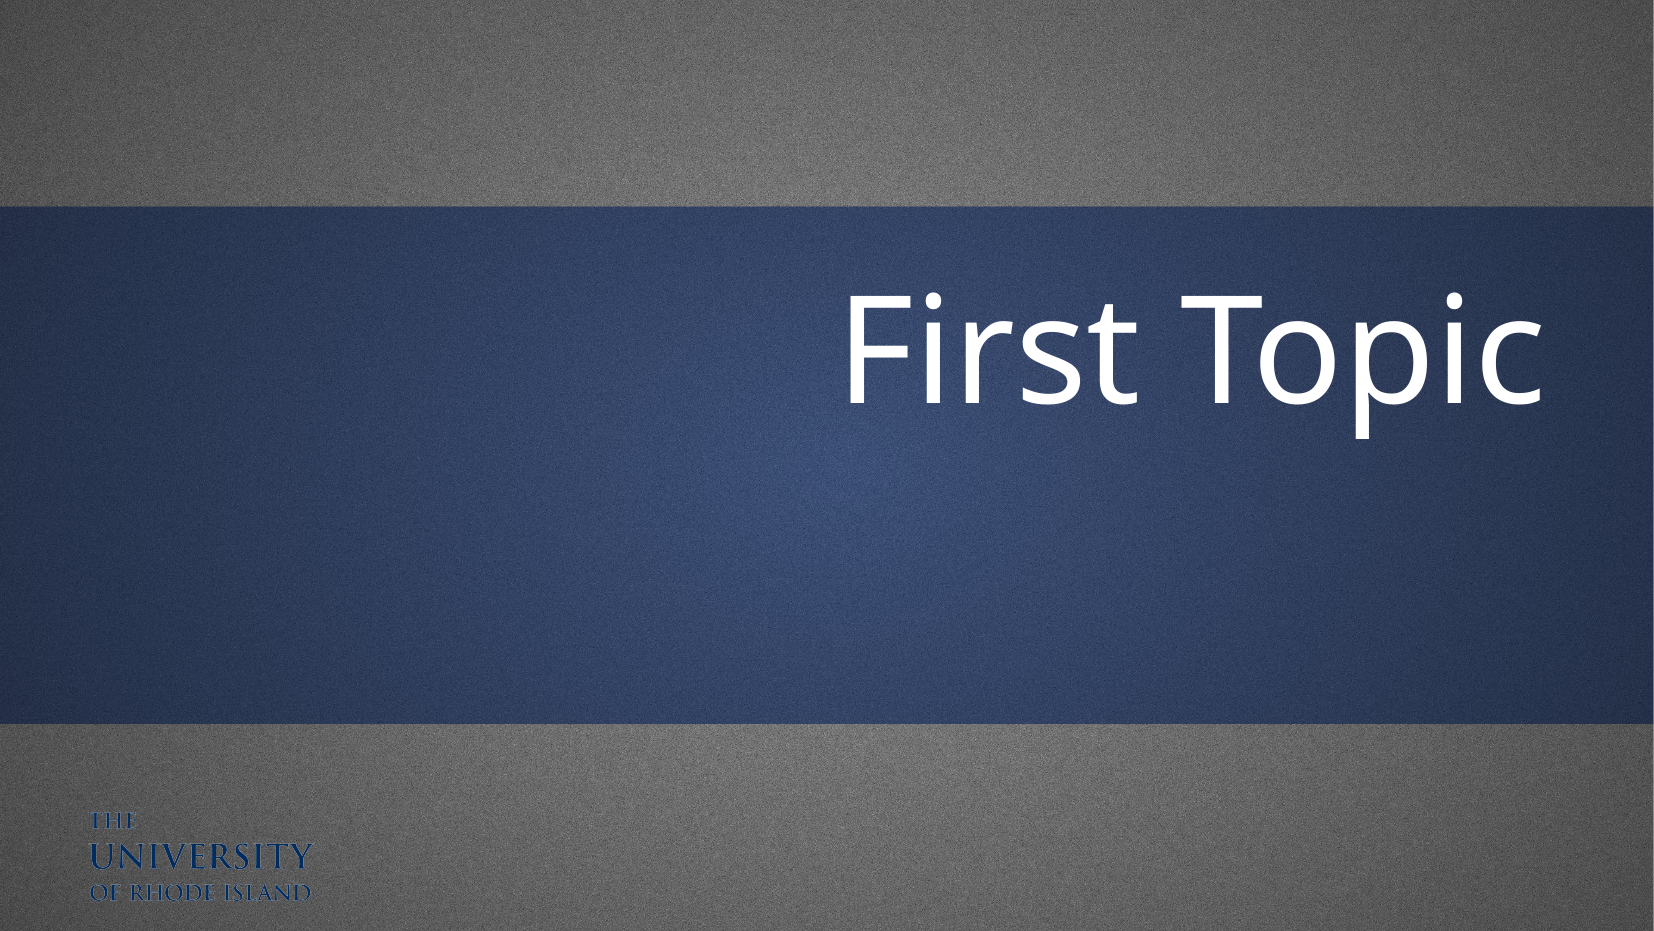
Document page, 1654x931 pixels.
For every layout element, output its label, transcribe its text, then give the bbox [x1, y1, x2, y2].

picture [0, 0, 1654, 931]
text_box First Topic [447, 236, 1562, 491]
